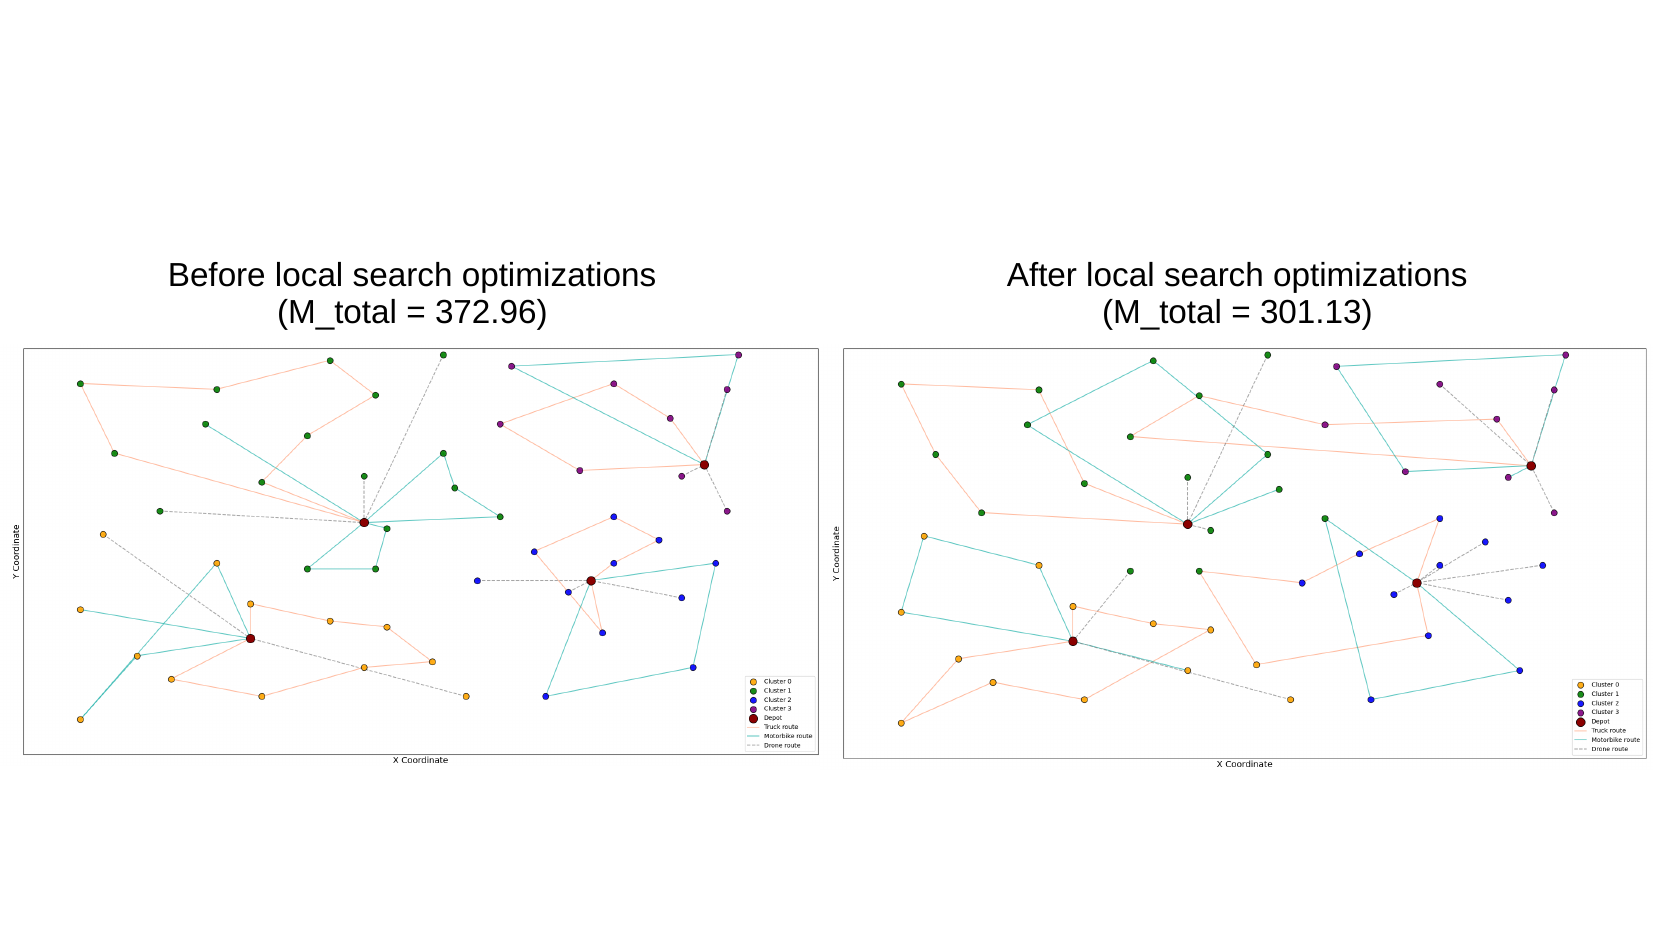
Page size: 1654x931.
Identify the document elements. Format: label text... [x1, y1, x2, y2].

text_box After local search optimizations (M_total = 301.13) [937, 248, 1538, 338]
picture [0, 344, 1654, 770]
text_box Before local search optimizations (M_total = 372.96) [112, 248, 713, 338]
